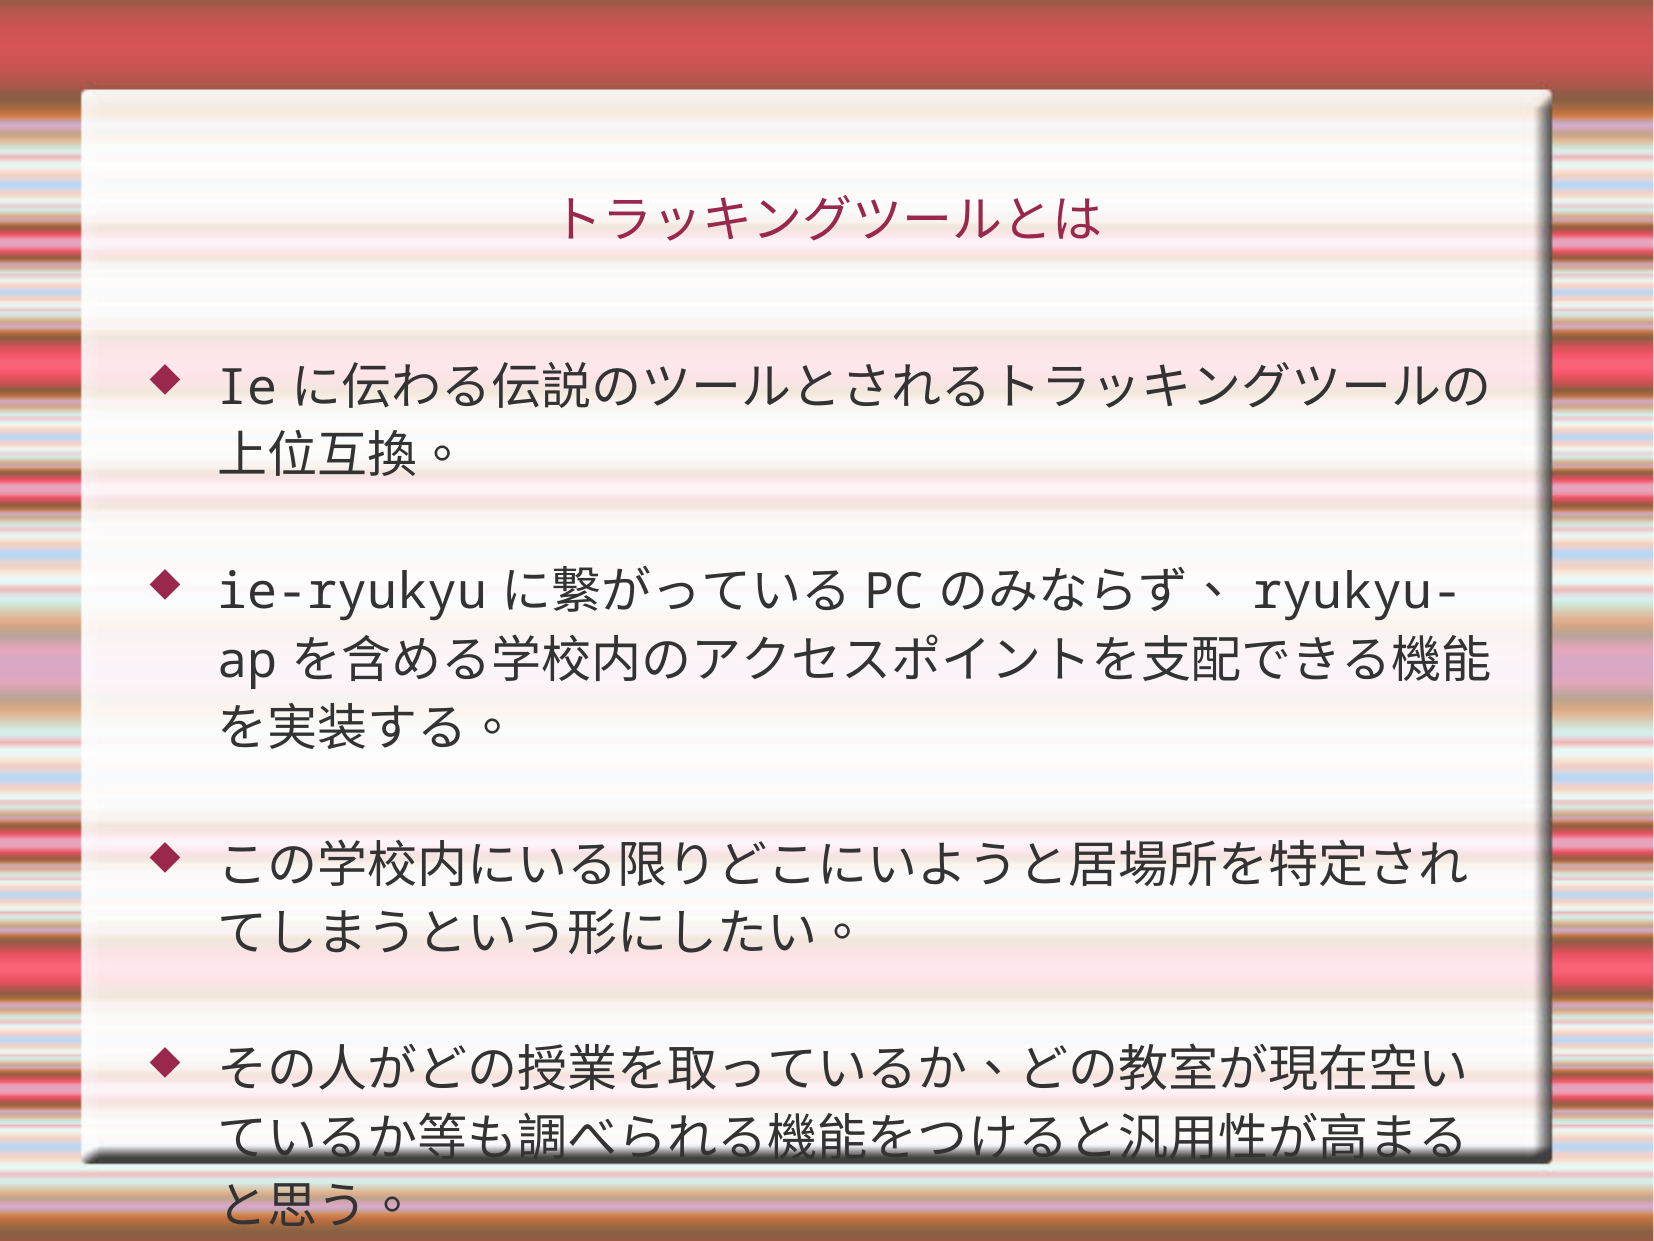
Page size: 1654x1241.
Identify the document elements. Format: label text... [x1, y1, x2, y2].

list Ieに伝わる伝説のツールとされるトラッキングツールの上位互換。 ie-ryukyuに繋がっているPCのみならず、ryukyu-apを含める学校内のアクセスポイントを支配できる機能を実装する。 この学校内にいる限りどこにいようと居場所を特定されてしまうという形にしたい。 その人がどの授業を取っているか、どの教室が現在空いているか等も調べられる機能をつけると汎用性が高まると思う。 [134, 350, 1516, 1070]
title トラッキングツールとは [121, 114, 1534, 322]
picture [0, 0, 1654, 1241]
